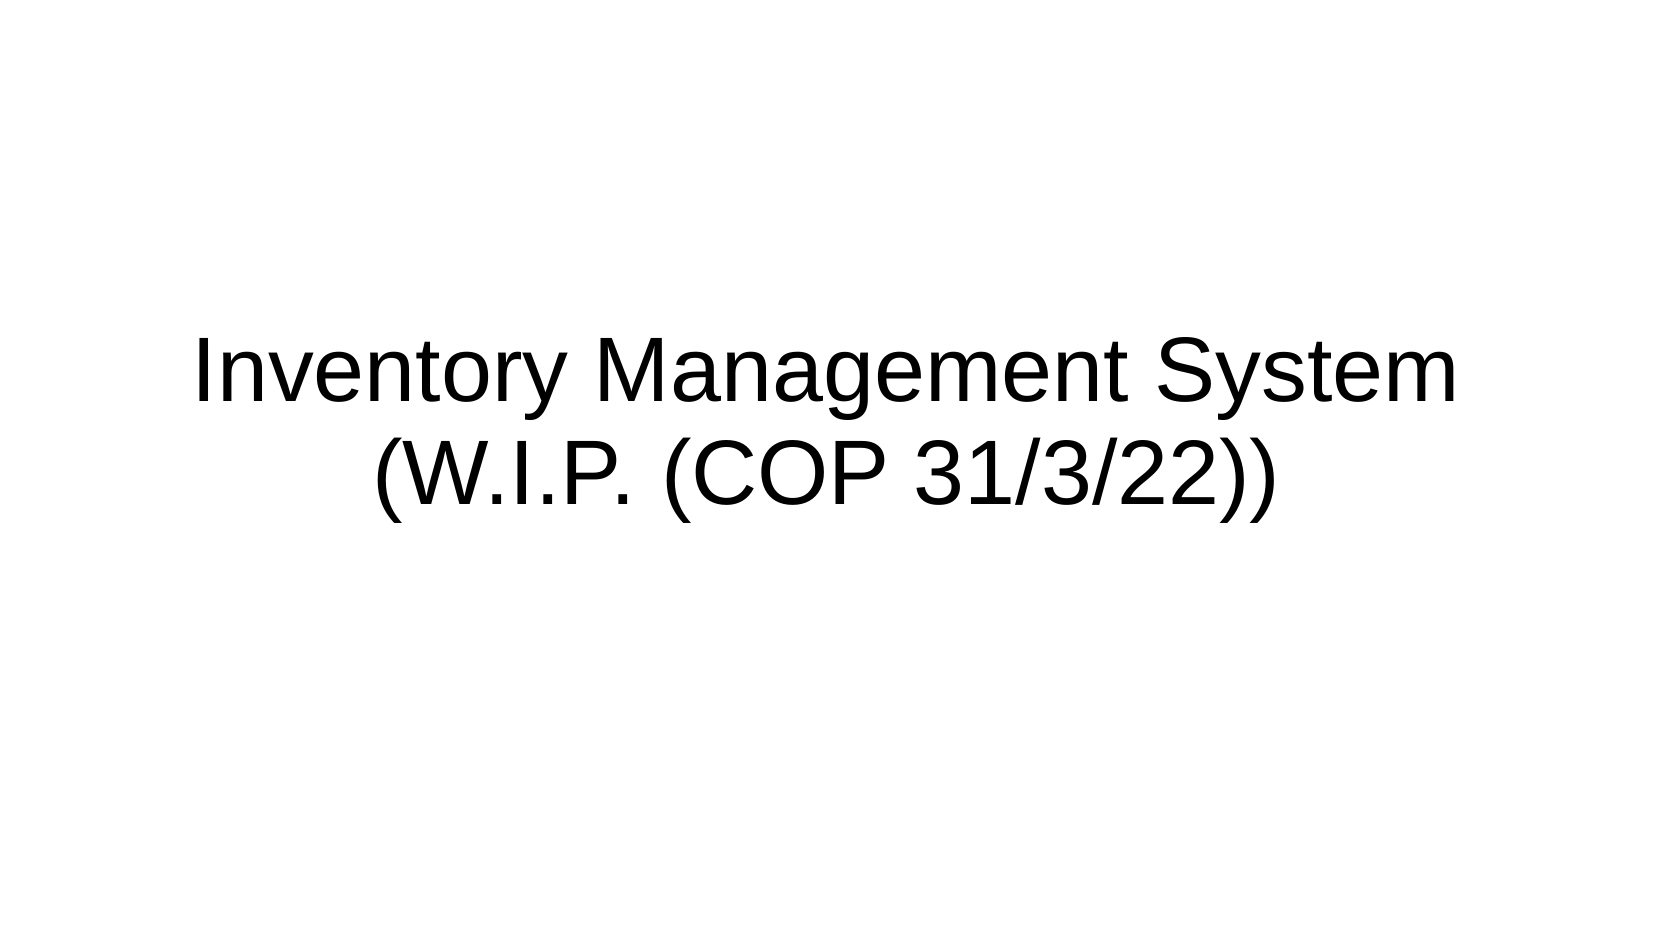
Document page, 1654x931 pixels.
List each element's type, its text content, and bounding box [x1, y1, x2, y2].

title Inventory Management System (W.I.P. (COP 31/3/22)) [82, 318, 1571, 524]
